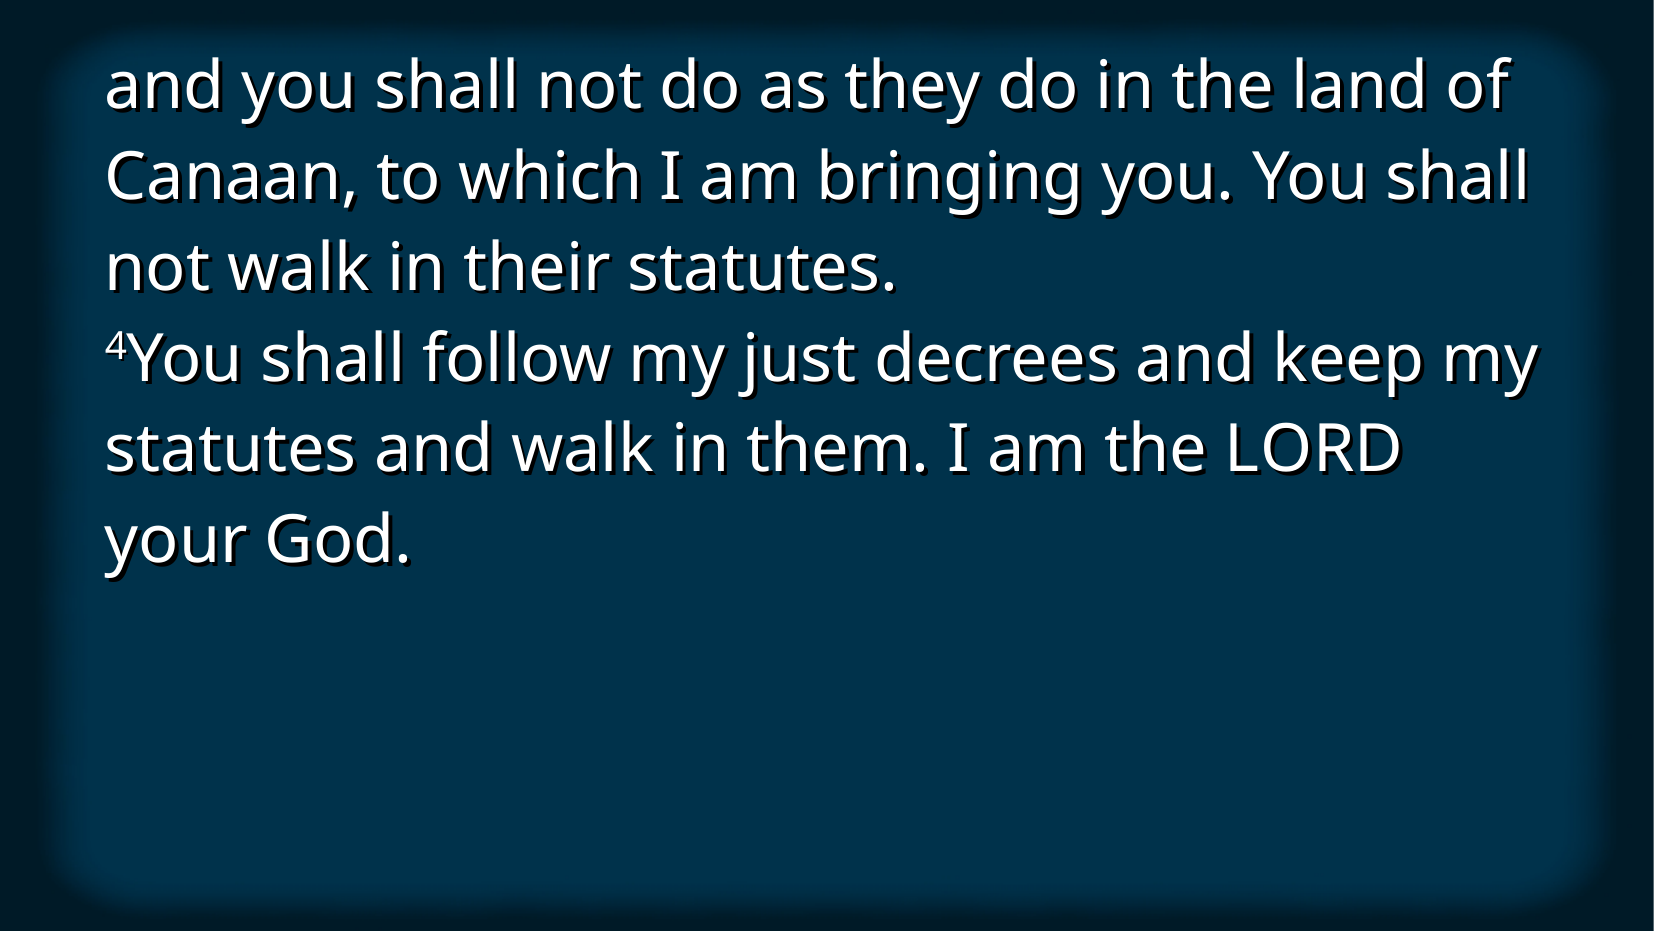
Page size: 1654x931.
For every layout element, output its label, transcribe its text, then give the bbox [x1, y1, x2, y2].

text_box and you shall not do as they do in the land of Canaan, to which I am bringing you. You shall not walk in their statutes. 4You shall follow my just decrees and keep my statutes and walk in them. I am the LORD your God. [90, 30, 1576, 578]
picture [0, 0, 1654, 931]
